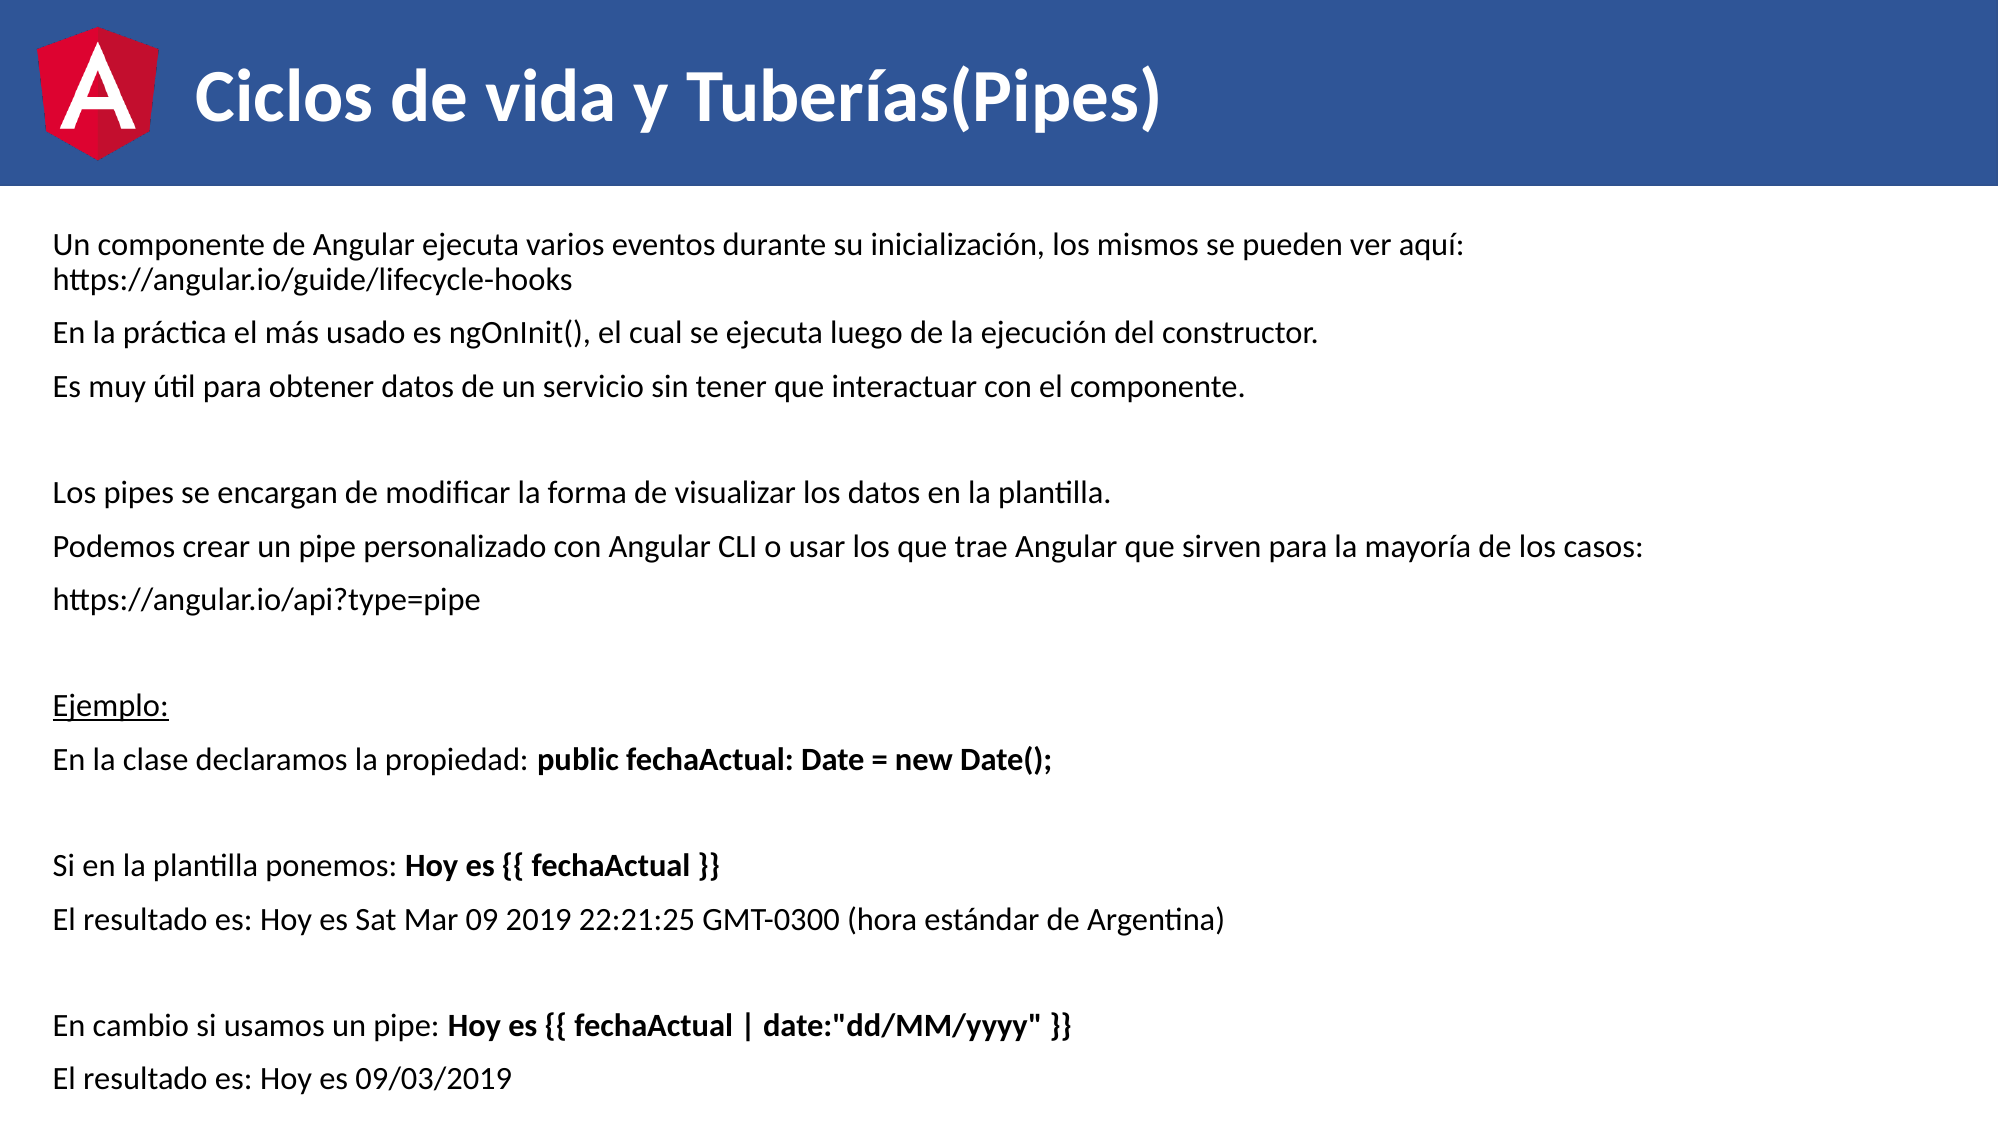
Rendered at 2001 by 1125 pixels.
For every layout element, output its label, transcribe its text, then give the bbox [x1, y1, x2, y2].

subtitle Un componente de Angular ejecuta varios eventos durante su inicialización, los mismos se pueden ver aquí: https://angular.io/guide/lifecycle-hooks En la práctica el más usado es ngOnInit(), el cual se ejecuta luego de la ejecución del constructor. Es muy útil para obtener datos de un servicio sin tener que interactuar con el componente. Los pipes se encargan de modificar la forma de visualizar los datos en la plantilla. Podemos crear un pipe personalizado con Angular CLI o usar los que trae Angular que sirven para la mayoría de los casos: https://angular.io/api?type=pipe Ejemplo: En la clase declaramos la propiedad: public fechaActual: Date = new Date(); Si en la plantilla ponemos: Hoy es {{ fechaActual }} El resultado es: Hoy es Sat Mar 09 2019 22:21:25 GMT-0300 (hora estándar de Argentina) En cambio si usamos un pipe: Hoy es {{ fechaActual | date:"dd/MM/yyyy" }} El resultado es: Hoy es 09/03/2019 [37, 220, 1970, 1109]
picture [16, 6, 179, 173]
text_box [0, 0, 1997, 185]
text_box Ciclos de vida y Tuberías(Pipes) [180, 38, 1971, 145]
